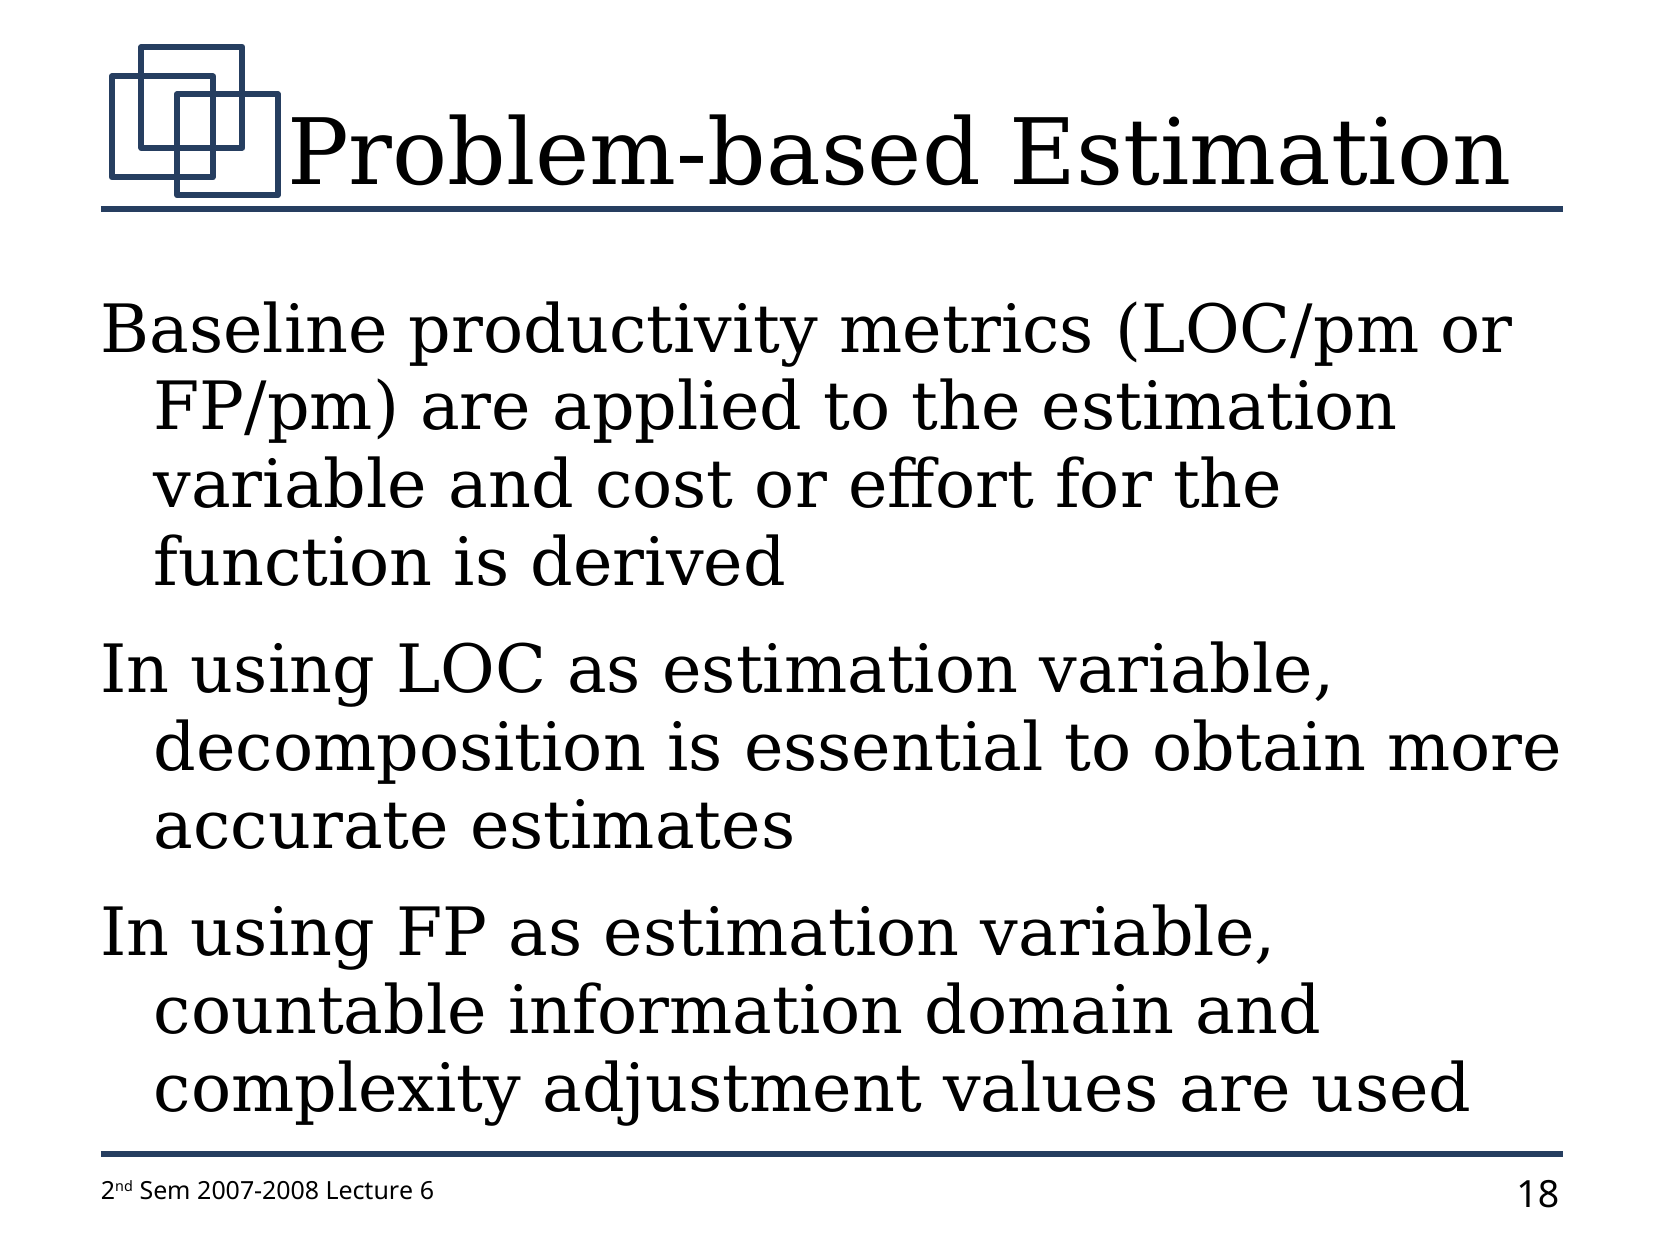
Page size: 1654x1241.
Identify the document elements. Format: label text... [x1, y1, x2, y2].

list Baseline productivity metrics (LOC/pm or FP/pm) are applied to the estimation variable and cost or effort for the function is derived In using LOC as estimation variable, decomposition is essential to obtain more accurate estimates In using FP as estimation variable, countable information domain and complexity adjustment values are used [82, 290, 1571, 1128]
title Problem-based Estimation [82, 49, 1571, 257]
